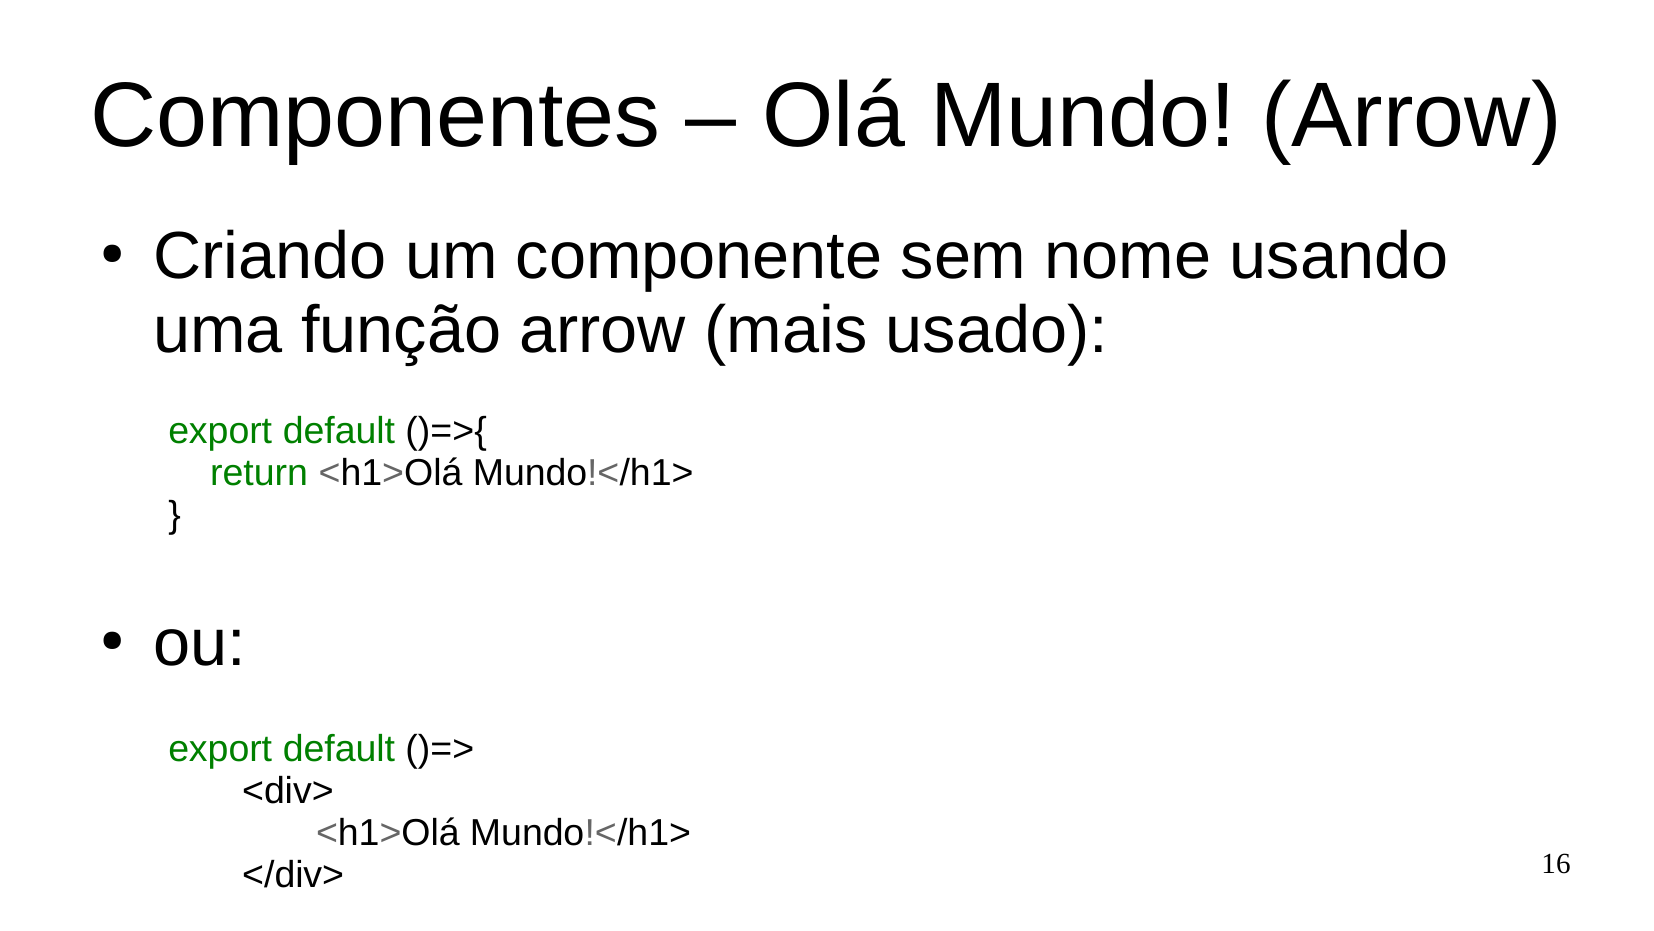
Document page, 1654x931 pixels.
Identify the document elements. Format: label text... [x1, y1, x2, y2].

text_box export default ()=>{ return <h1>Olá Mundo!</h1> } [153, 402, 1205, 544]
list Criando um componente sem nome usando uma função arrow (mais usado): ou: [82, 217, 1571, 758]
title Componentes – Olá Mundo! (Arrow) [82, 37, 1571, 193]
text_box export default ()=> <div> <h1>Olá Mundo!</h1> </div> [153, 720, 981, 904]
